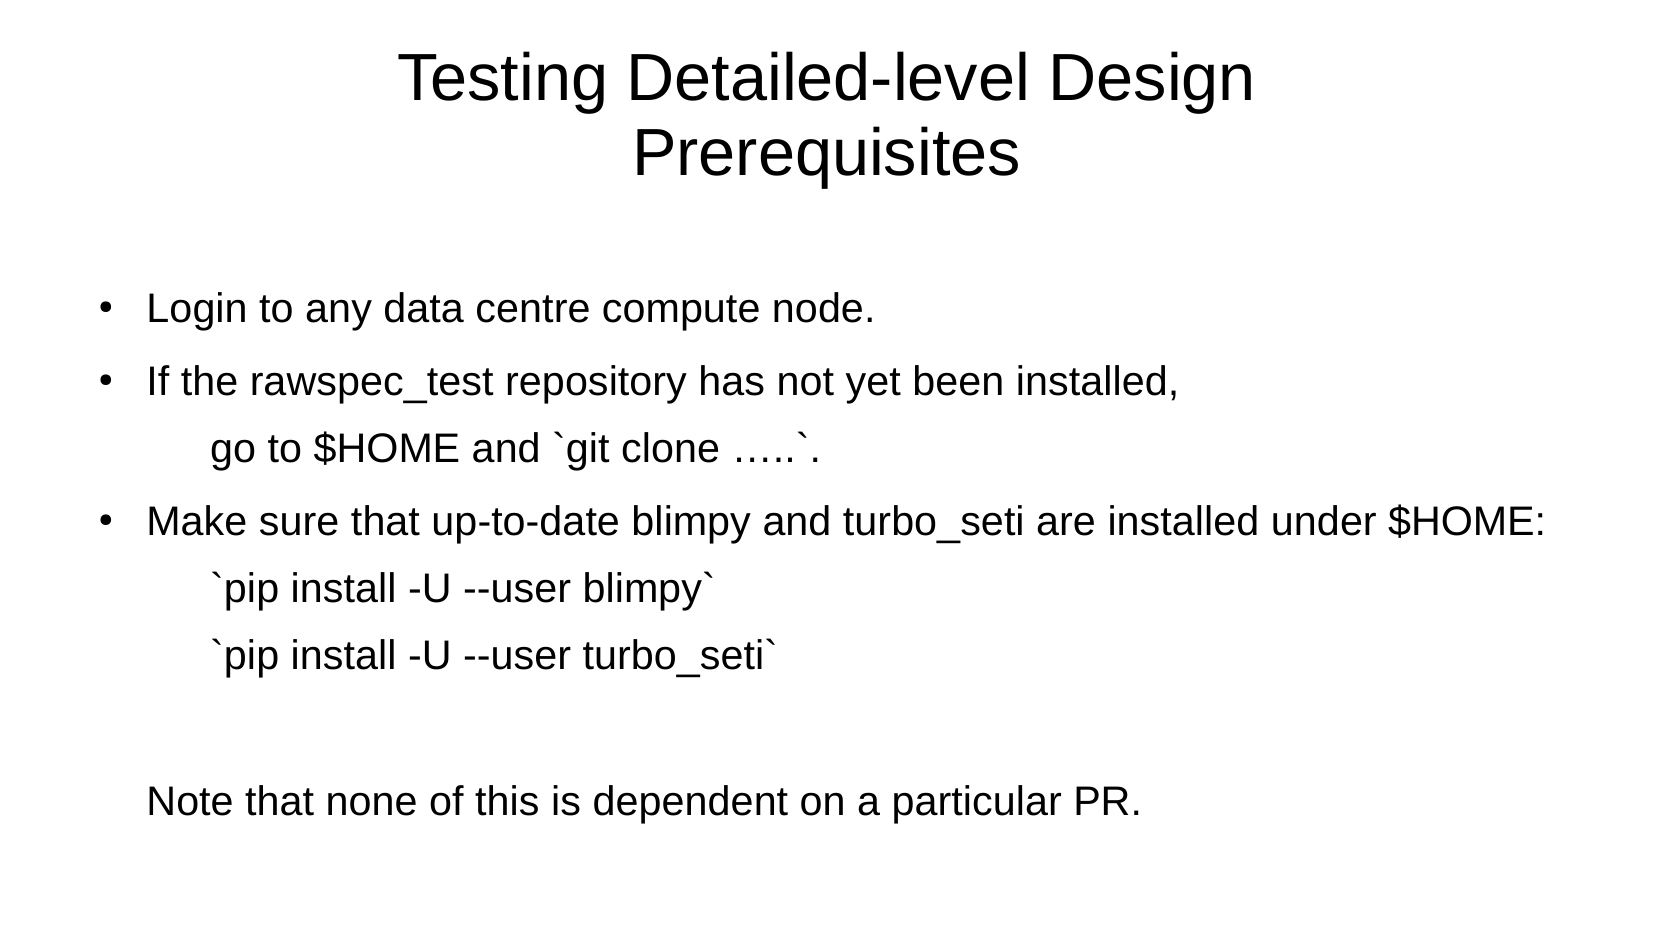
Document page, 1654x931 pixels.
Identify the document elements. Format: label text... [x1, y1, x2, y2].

title Testing Detailed-level Design Prerequisites [82, 37, 1571, 193]
list Login to any data centre compute node. If the rawspec_test repository has not yet been installed, go to $HOME and `git clone …..`. Make sure that up-to-date blimpy and turbo_seti are installed under $HOME: `pip install -U --user blimpy` `pip install -U --user turbo_seti` Note that none of this is dependent on a particular PR. [82, 285, 1571, 826]
